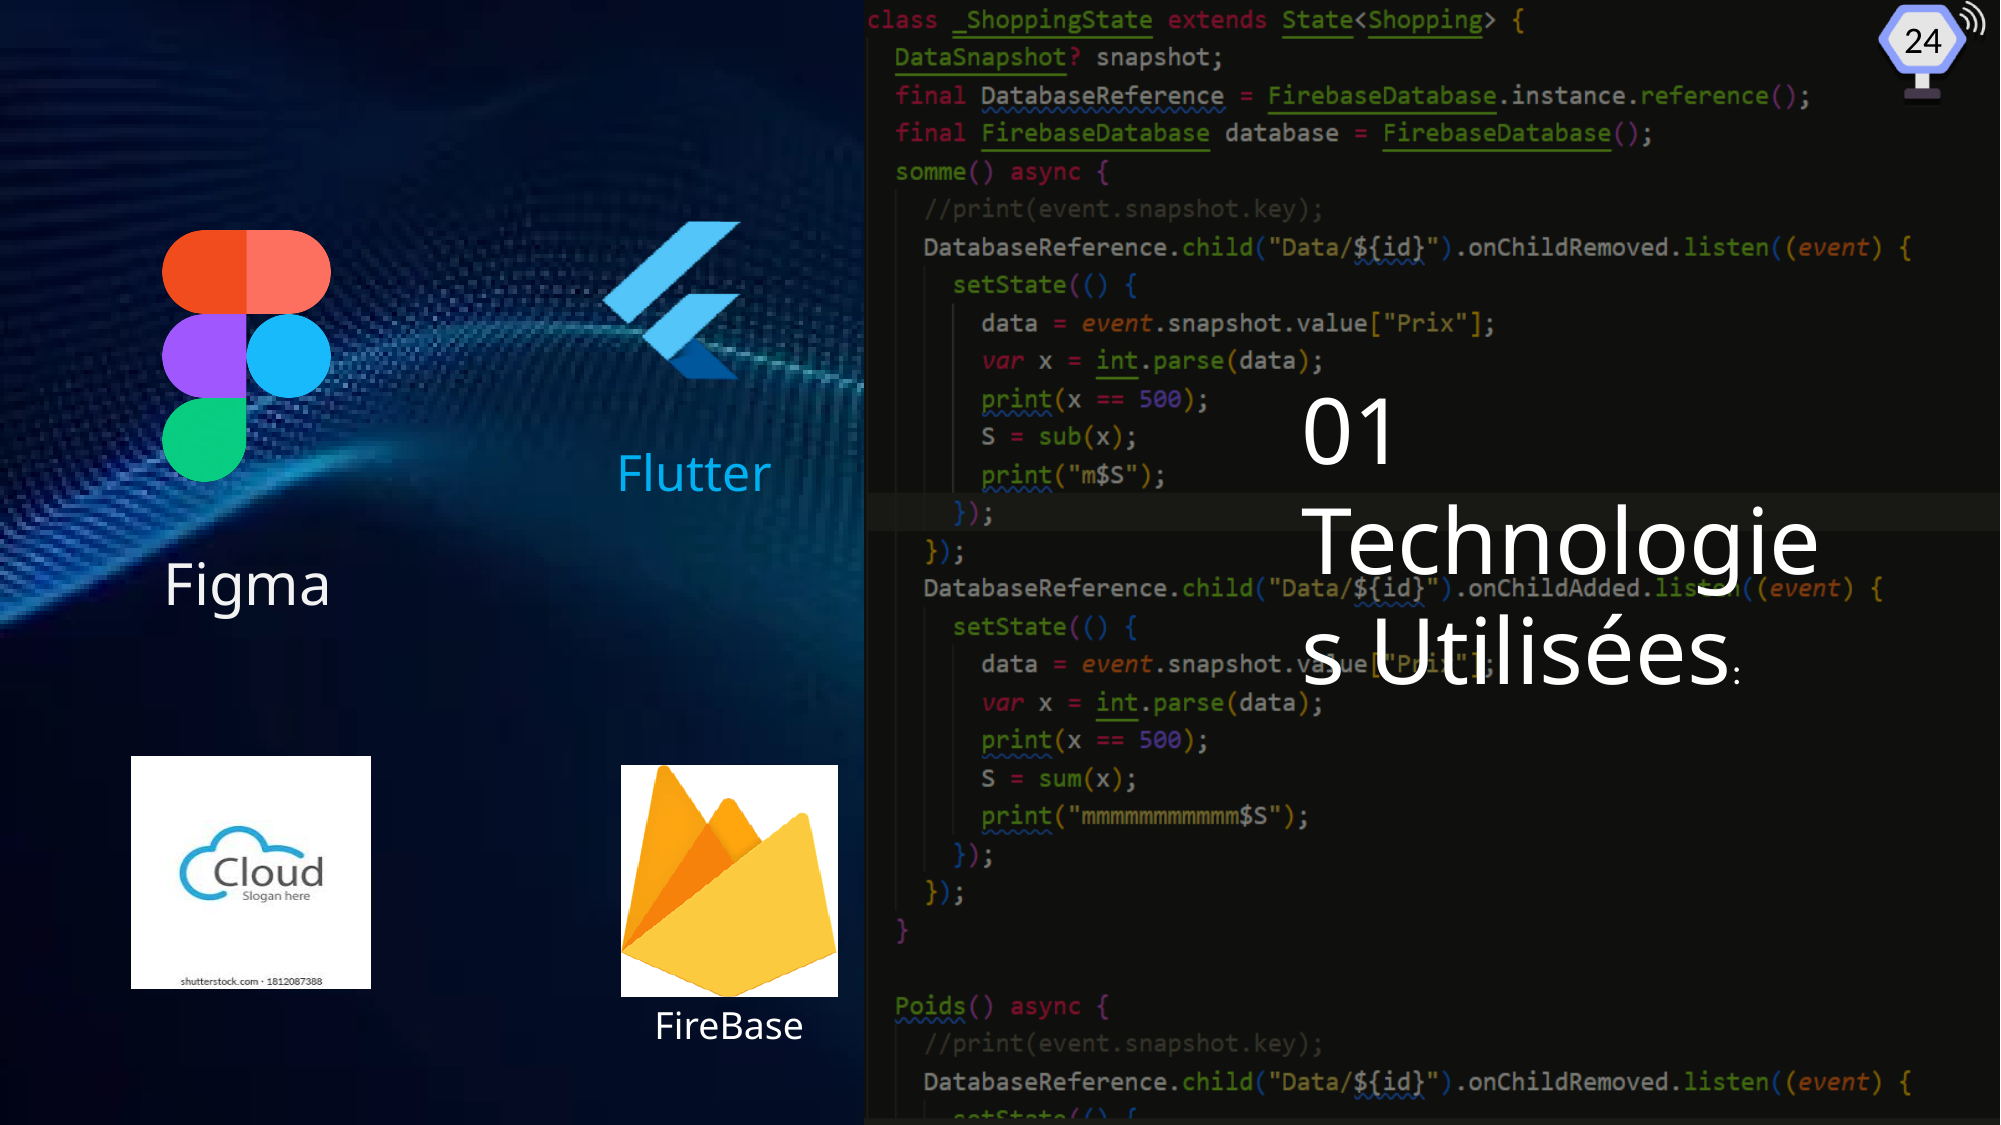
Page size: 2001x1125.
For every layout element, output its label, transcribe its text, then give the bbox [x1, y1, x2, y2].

text_box 24 [1889, 8, 1965, 70]
text_box FireBase [622, 994, 836, 1056]
text_box Figma [137, 539, 359, 626]
text_box Flutter [602, 434, 1126, 509]
text_box 01 Technologies Utilisées: [1286, 365, 1853, 714]
picture [0, 0, 2000, 1125]
